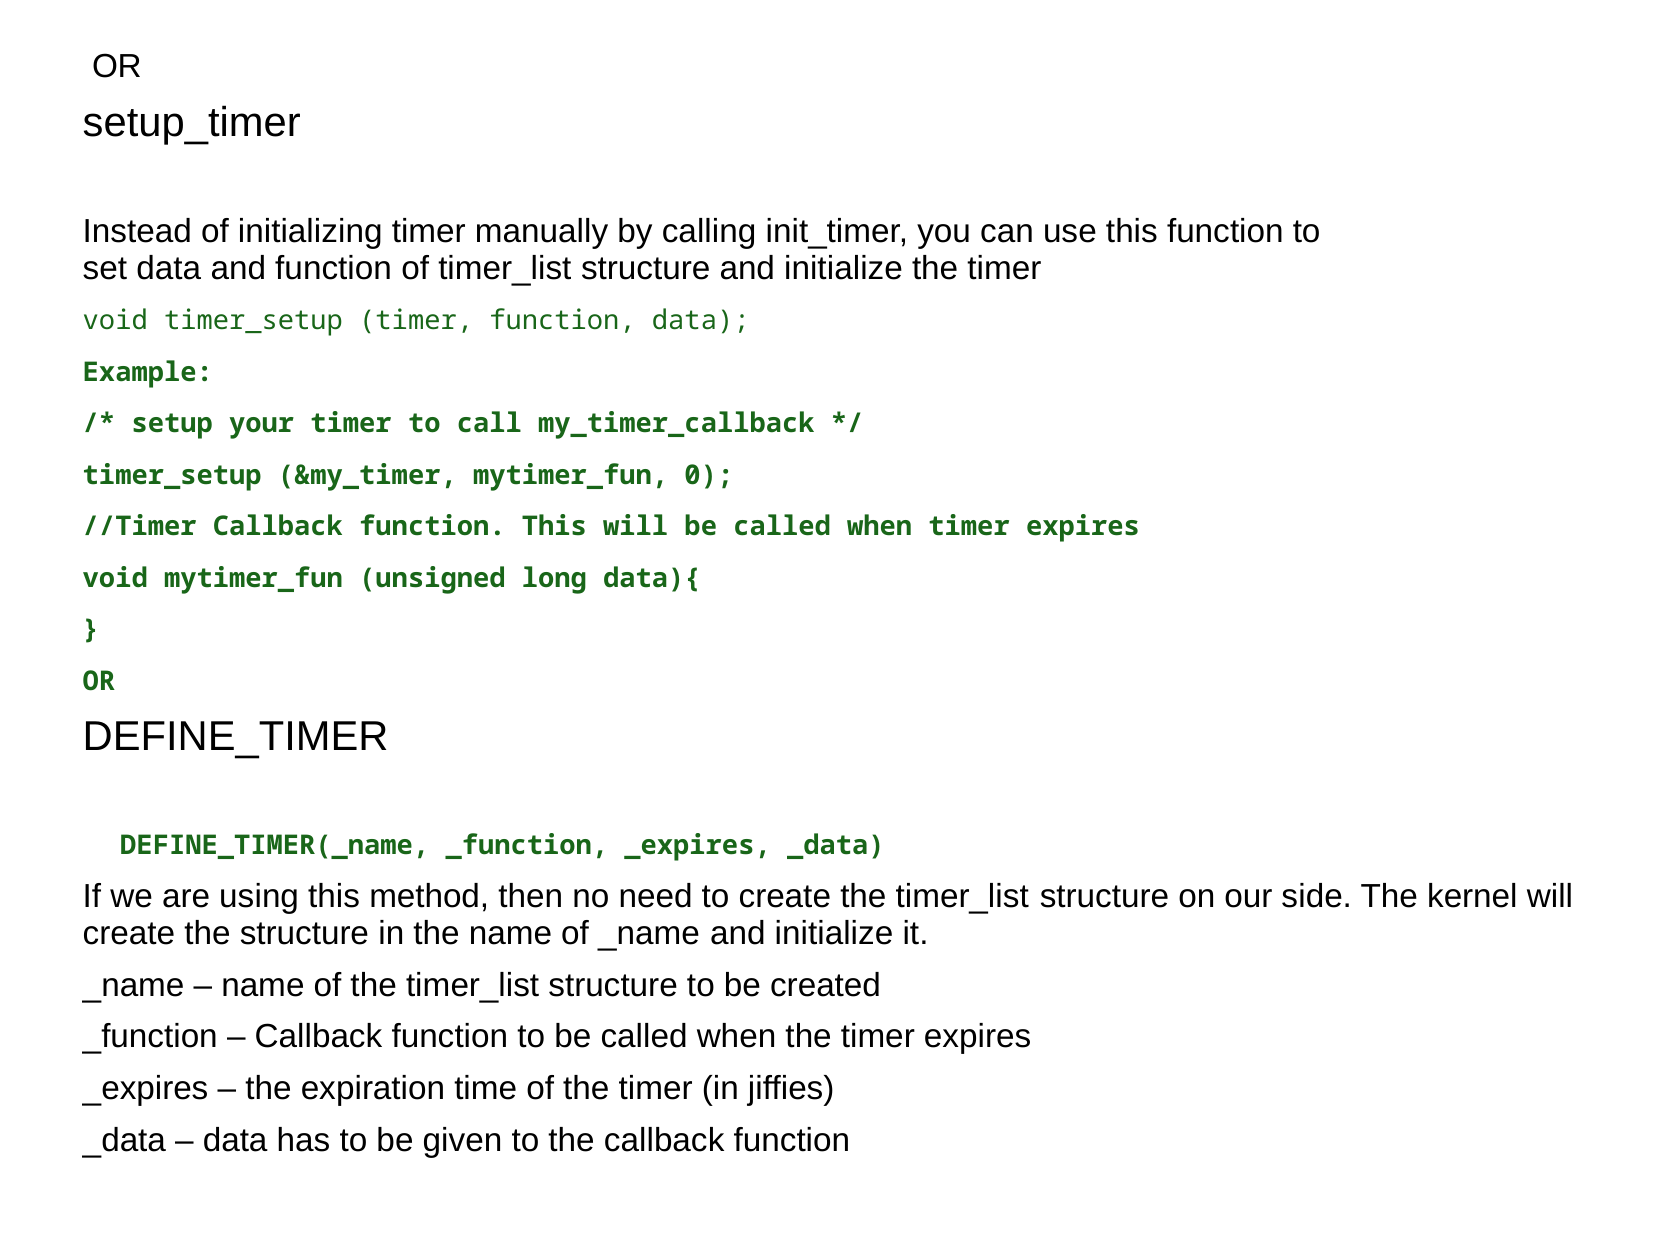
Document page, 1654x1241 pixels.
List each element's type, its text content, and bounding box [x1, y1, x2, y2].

list OR setup_timer Instead of initializing timer manually by calling init_timer, you can use this function to set data and function of timer_list structure and initialize the timer void timer_setup (timer, function, data); Example: /* setup your timer to call my_timer_callback */ timer_setup (&my_timer, mytimer_fun, 0); //Timer Callback function. This will be called when timer expires void mytimer_fun (unsigned long data){ } OR DEFINE_TIMER DEFINE_TIMER(_name, _function, _expires, _data) If we are using this method, then no need to create the timer_list structure on our side. The kernel will create the structure in the name of _name and initialize it. _name – name of the timer_list structure to be created _function – Callback function to be called when the timer expires _expires – the expiration time of the timer (in jiffies) _data – data has to be given to the callback function [82, 47, 1654, 1182]
